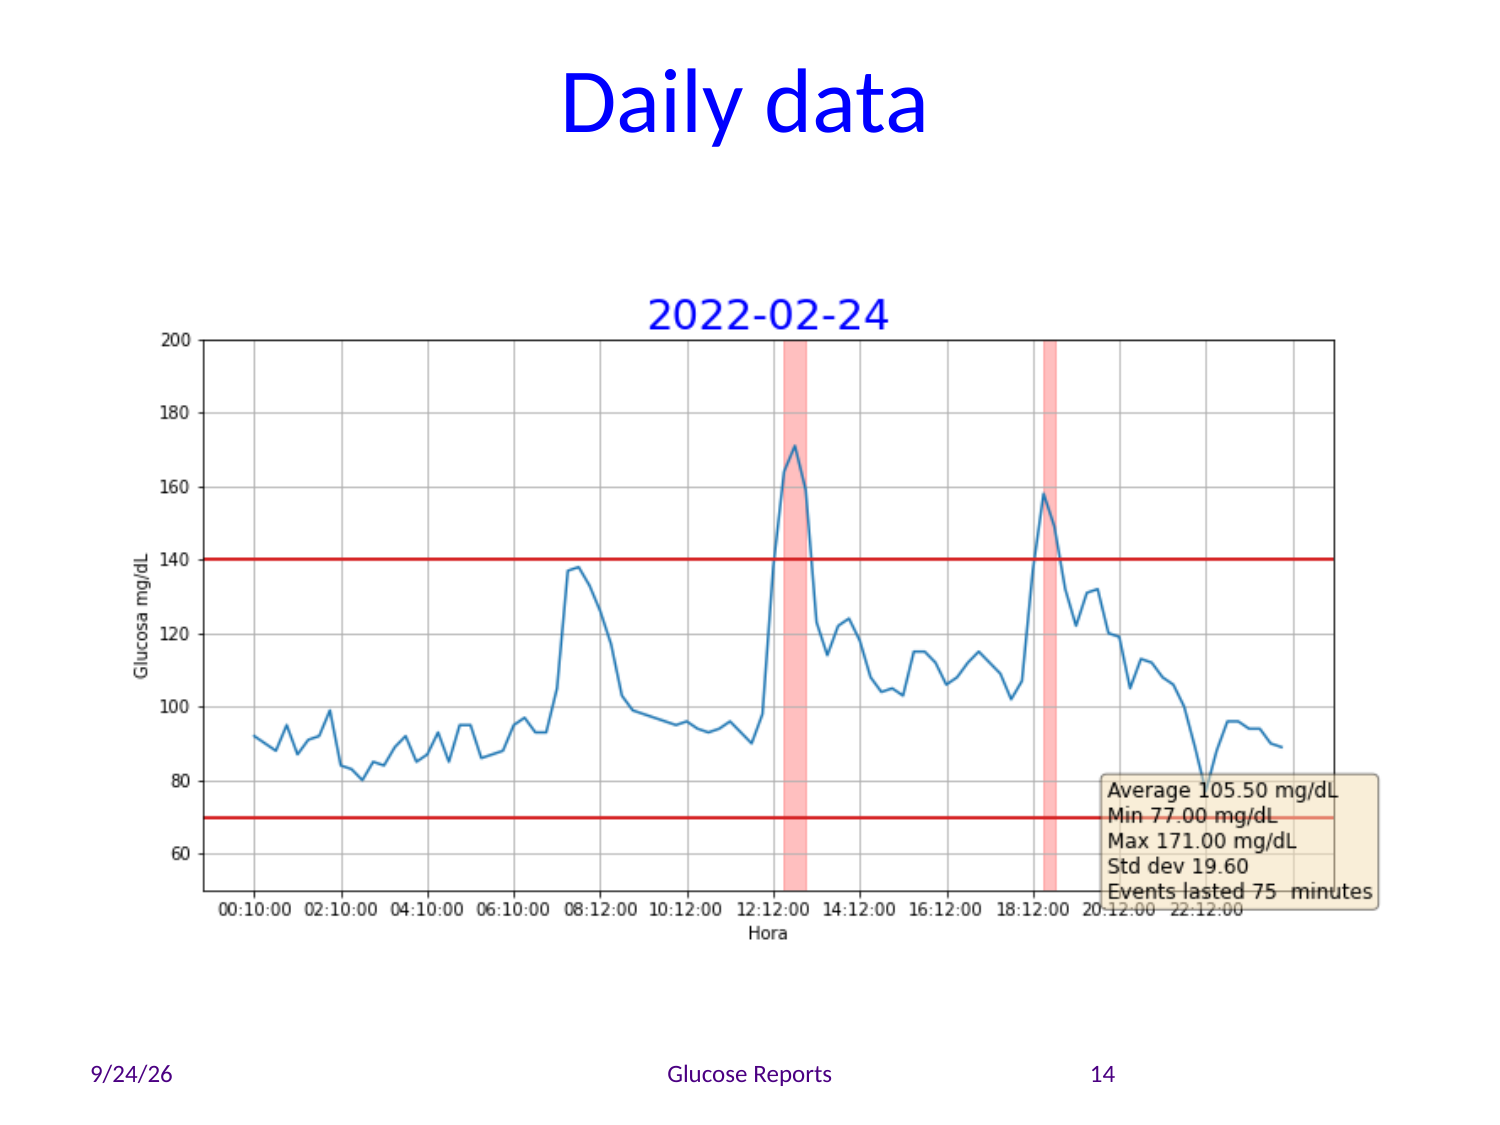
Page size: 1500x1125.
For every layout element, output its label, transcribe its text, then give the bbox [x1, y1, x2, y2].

picture [21, 253, 1479, 982]
title Daily data [75, 2, 1426, 190]
